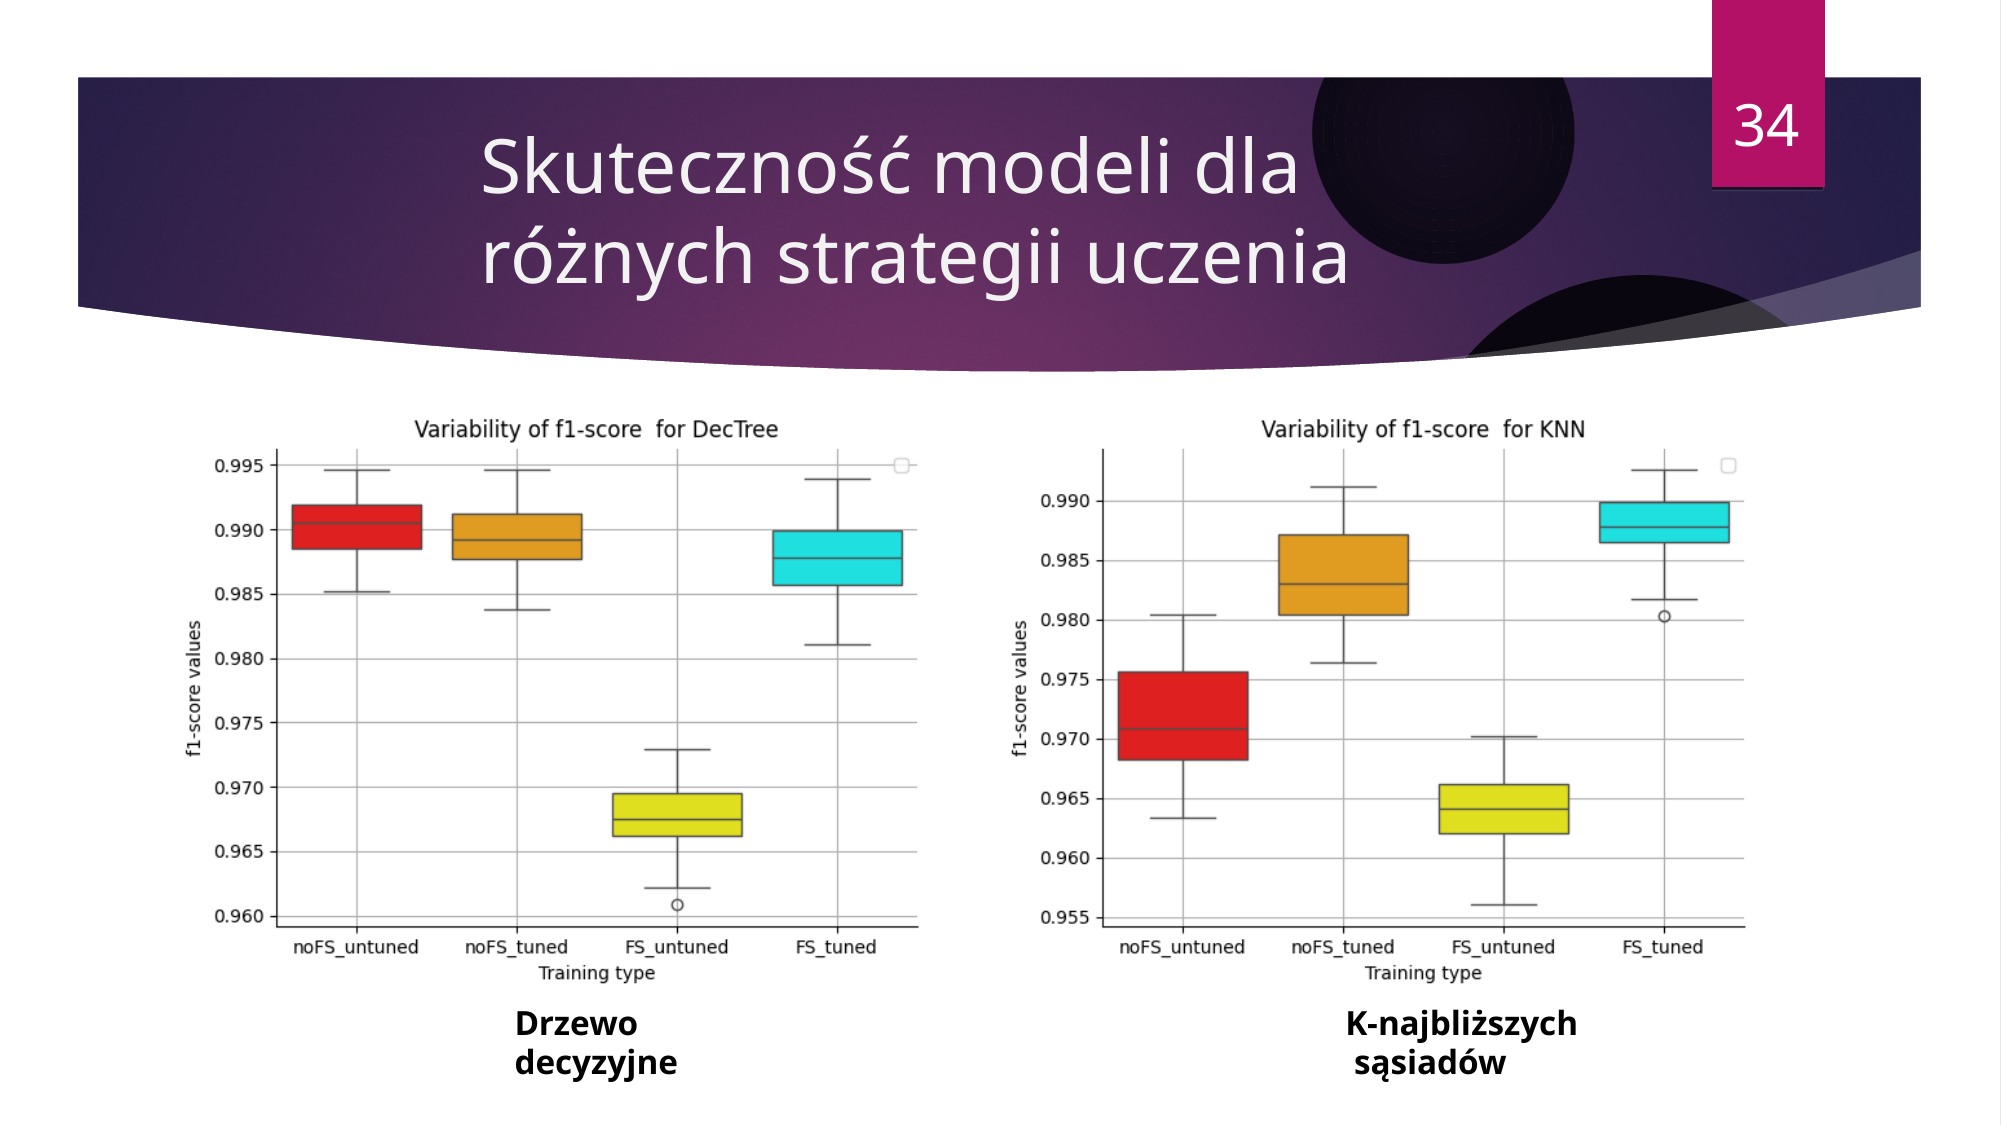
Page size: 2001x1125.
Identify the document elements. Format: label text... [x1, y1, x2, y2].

text_box Drzewo decyzyjne [499, 994, 701, 1091]
text_box [1698, 48, 1836, 175]
text_box Skuteczność modeli dla różnych strategii uczenia [465, 111, 1535, 289]
text_box K-najbliższych sąsiadów [1330, 994, 1580, 1091]
picture [173, 374, 1827, 995]
